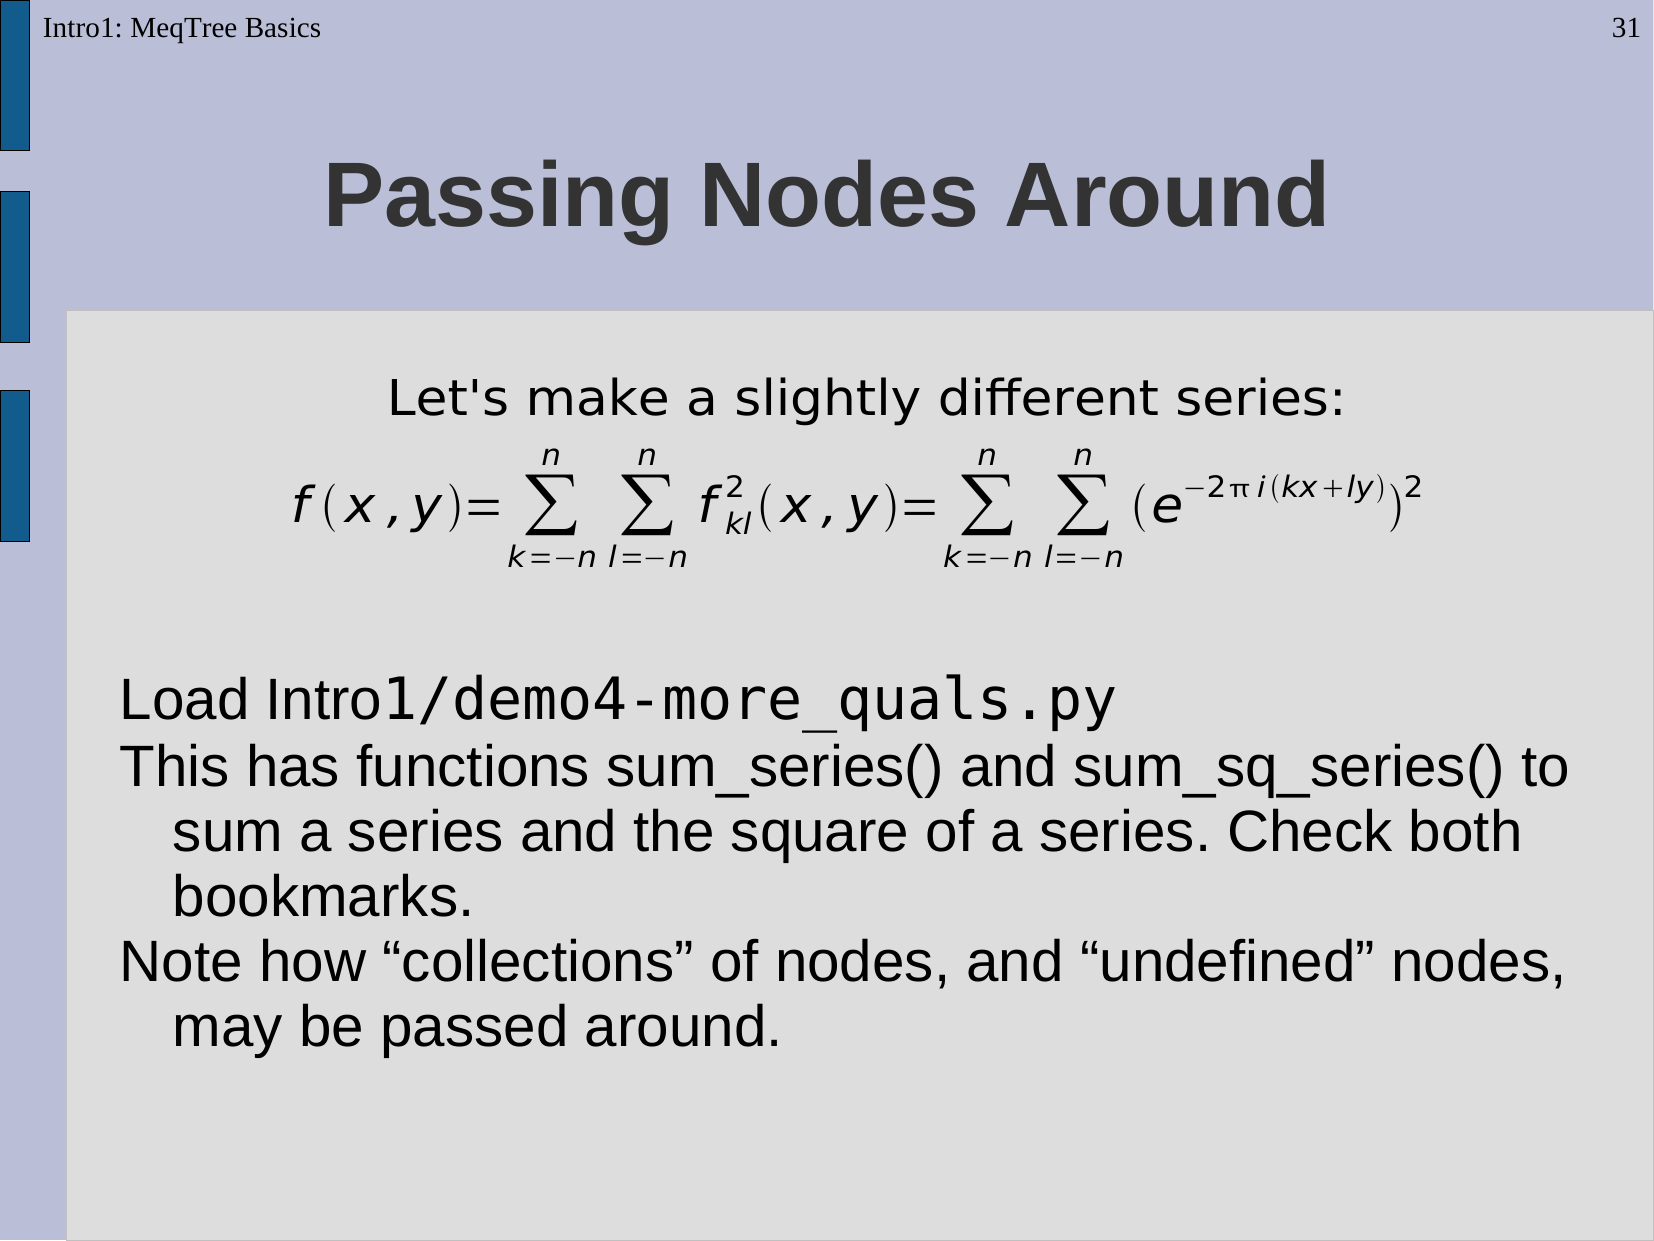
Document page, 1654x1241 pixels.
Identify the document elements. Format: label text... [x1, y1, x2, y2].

chart [284, 347, 1430, 575]
title Passing Nodes Around [121, 91, 1534, 299]
list Load Intro1/demo4-more_quals.py This has functions sum_series() and sum_sq_series() to sum a series and the square of a series. Check both bookmarks. Note how “collections” of nodes, and “undefined” nodes, may be passed around. [101, 665, 1584, 1073]
